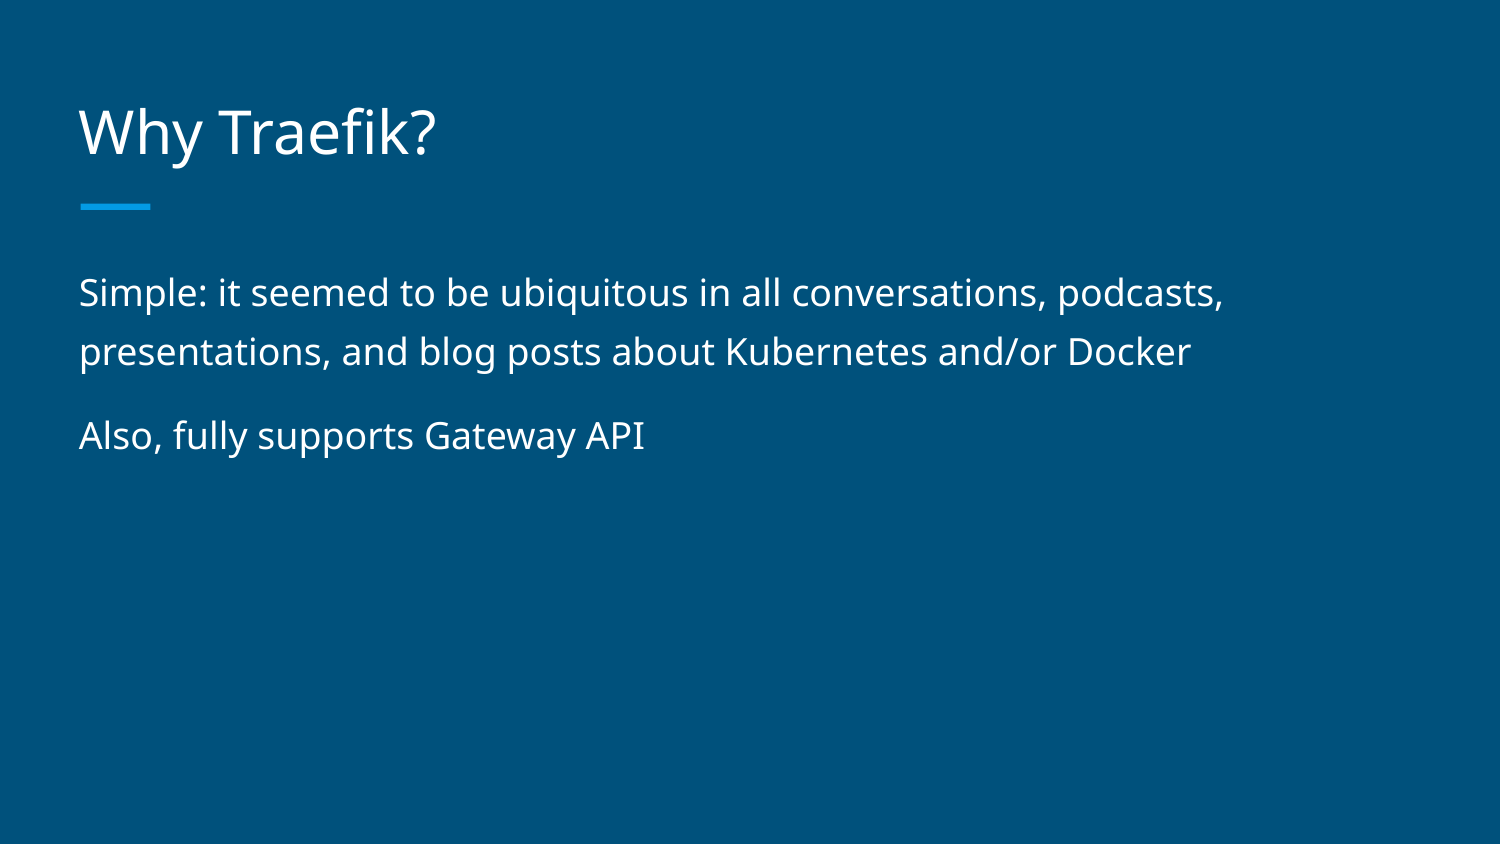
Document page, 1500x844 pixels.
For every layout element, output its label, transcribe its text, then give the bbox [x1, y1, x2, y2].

title Why Traefik? [63, 75, 1437, 188]
list Simple: it seemed to be ubiquitous in all conversations, podcasts, presentations, and blog posts about Kubernetes and/or Docker Also, fully supports Gateway API [63, 244, 1437, 750]
